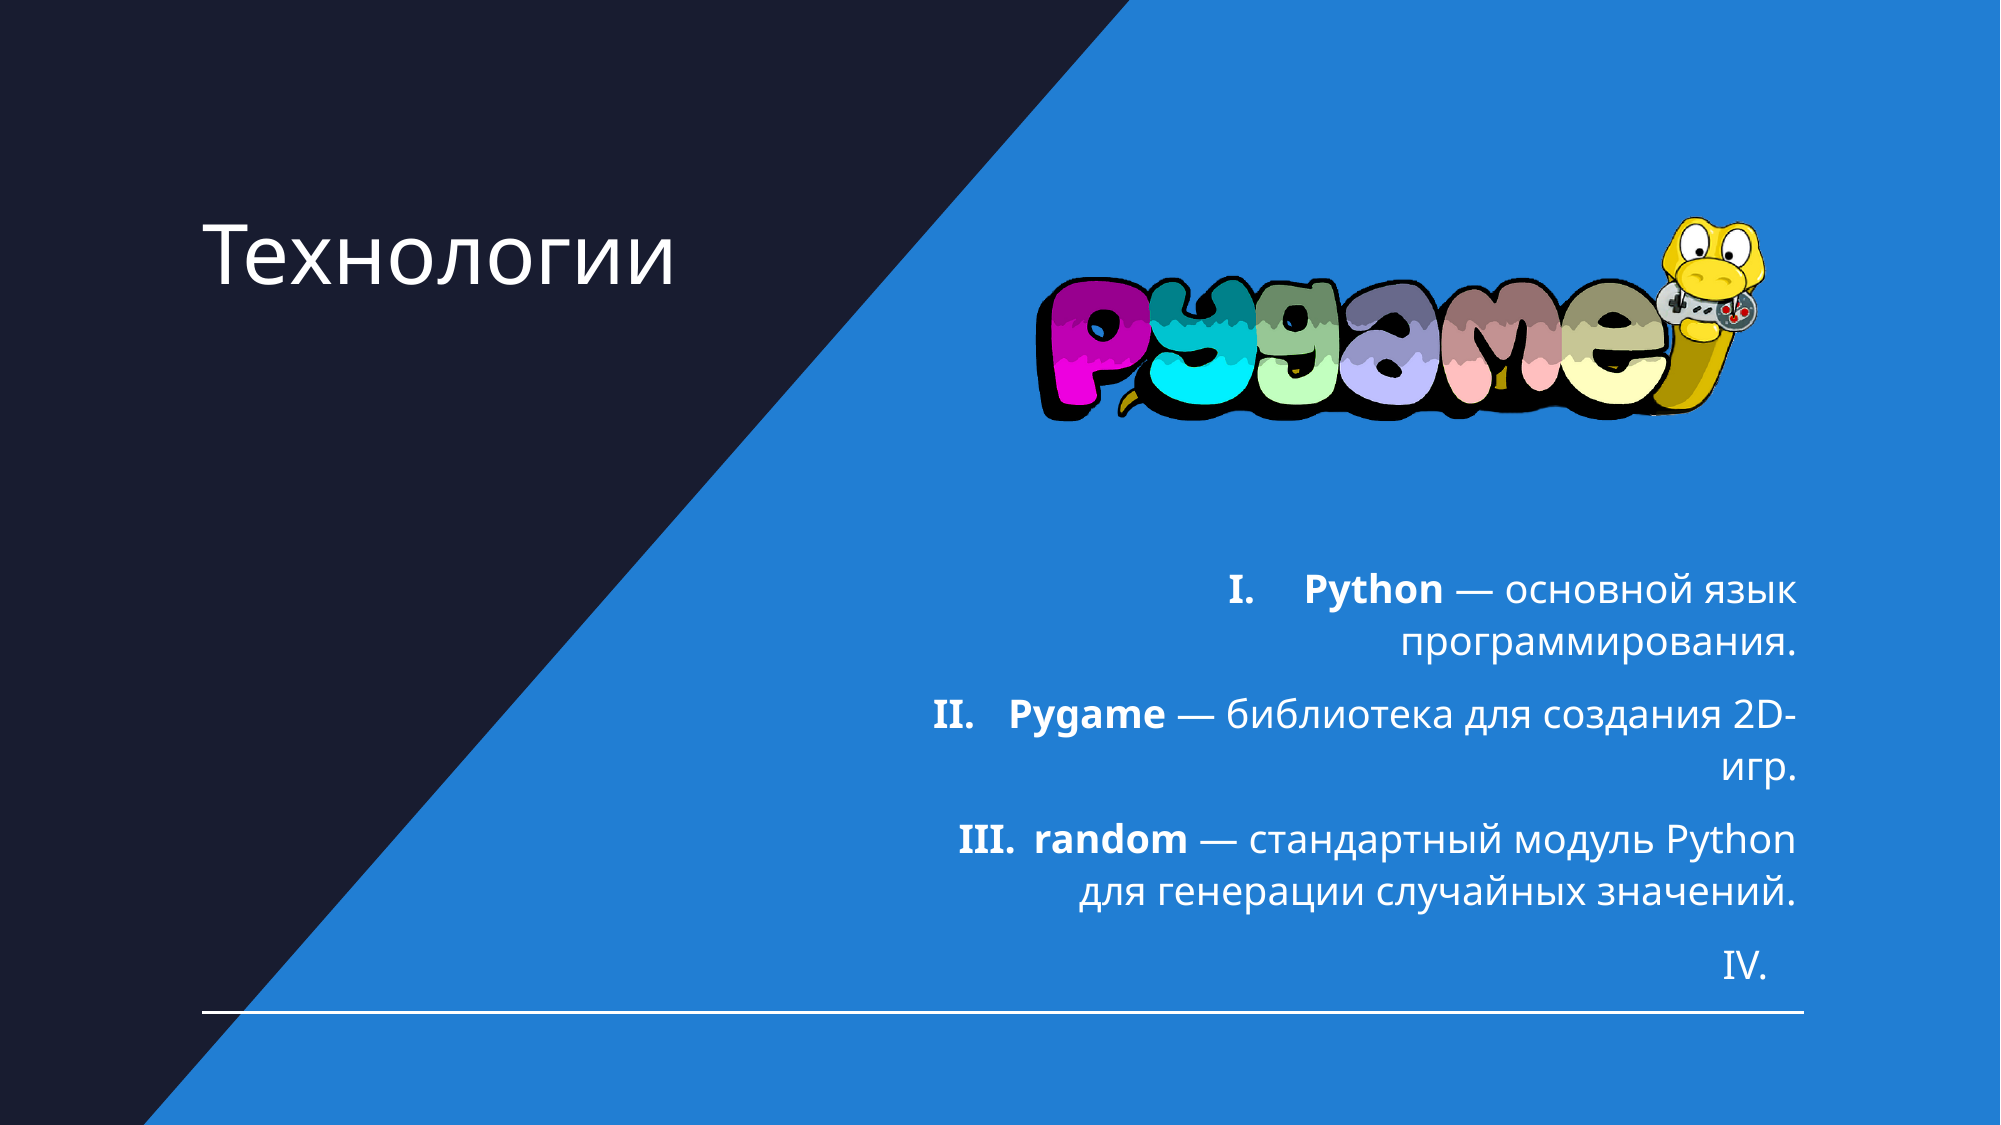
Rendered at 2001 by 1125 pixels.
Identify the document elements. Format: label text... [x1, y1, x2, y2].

title Технологии [187, 193, 827, 509]
picture [1030, 208, 1783, 506]
list Python — основной язык программирования. Pygame — библиотека для создания 2D-игр. random — стандартный модуль Python для генерации случайных значений. [894, 551, 1813, 938]
text_box [0, 0, 2000, 1125]
